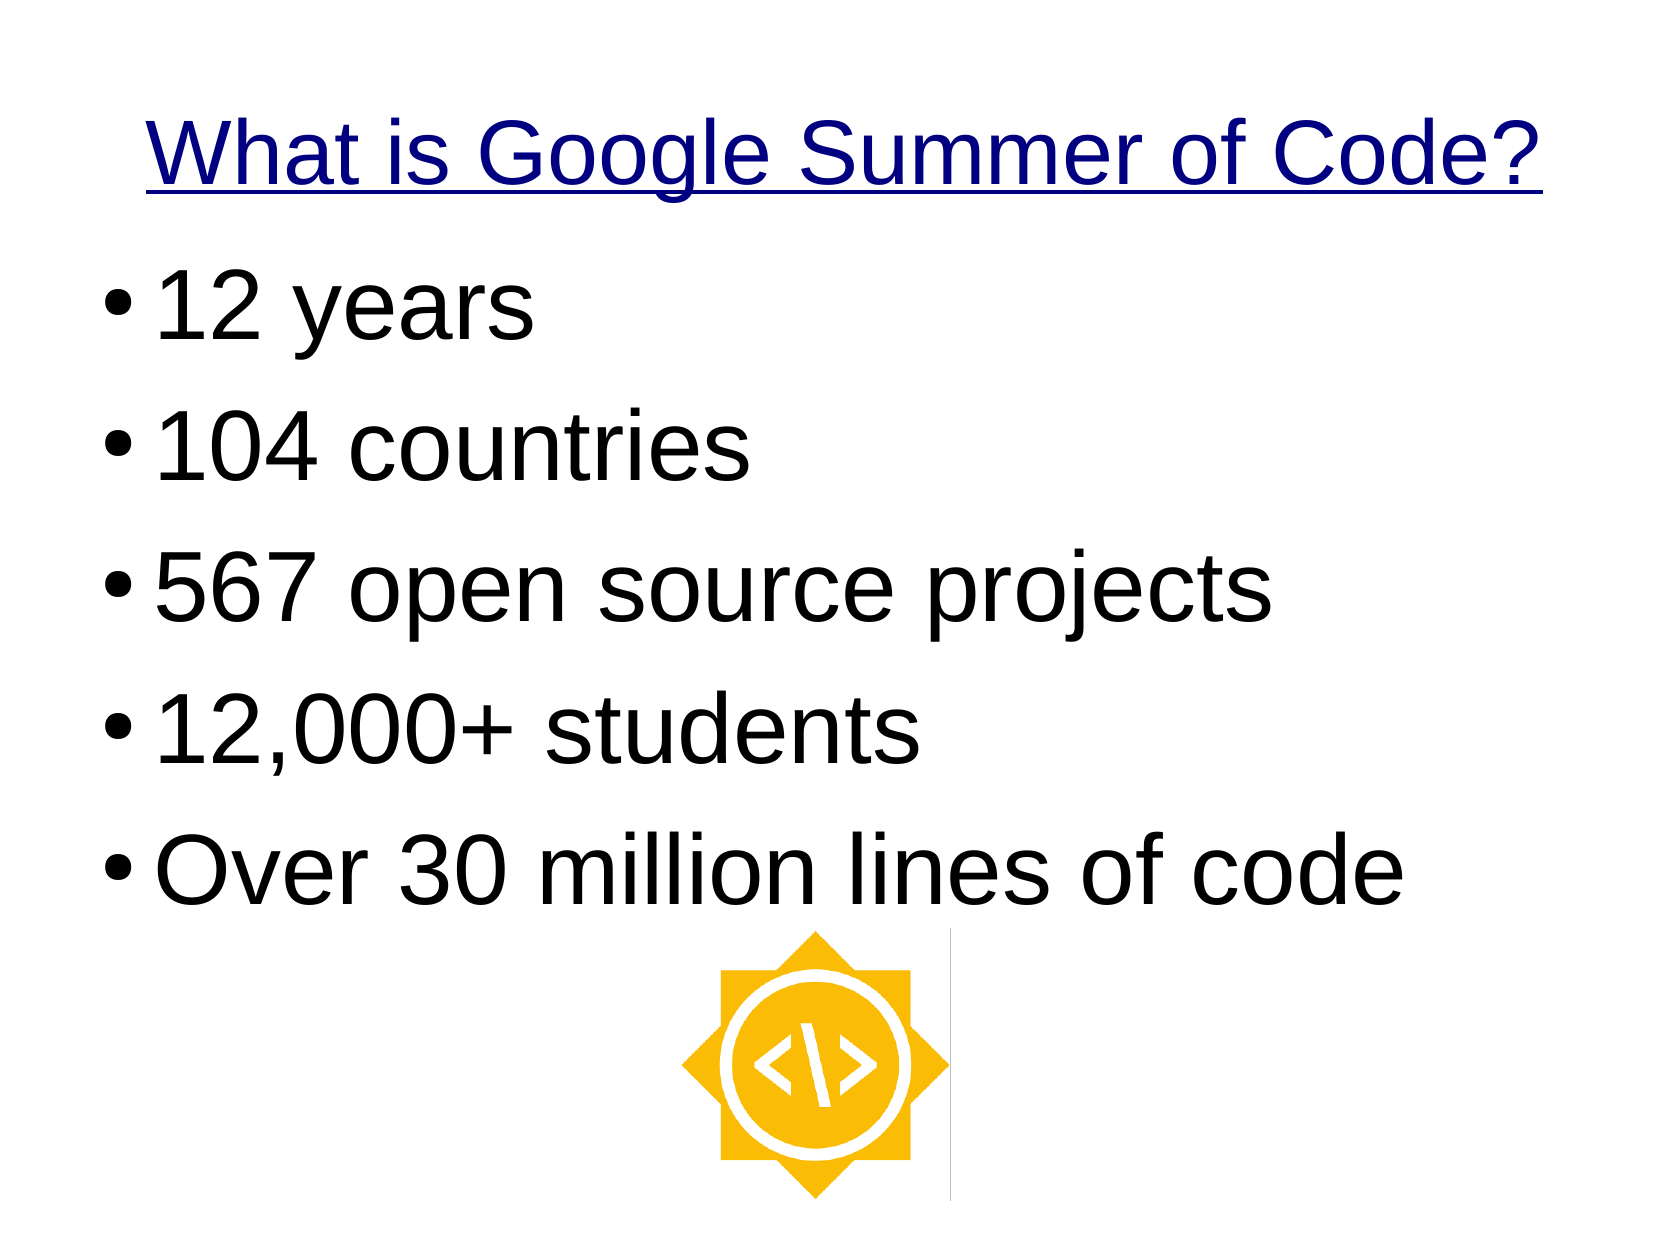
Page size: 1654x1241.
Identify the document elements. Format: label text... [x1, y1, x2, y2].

title What is Google Summer of Code? [82, 49, 1571, 248]
picture [678, 928, 951, 1201]
list 12 years 104 countries 567 open source projects 12,000+ students Over 30 million lines of code [82, 248, 1571, 969]
